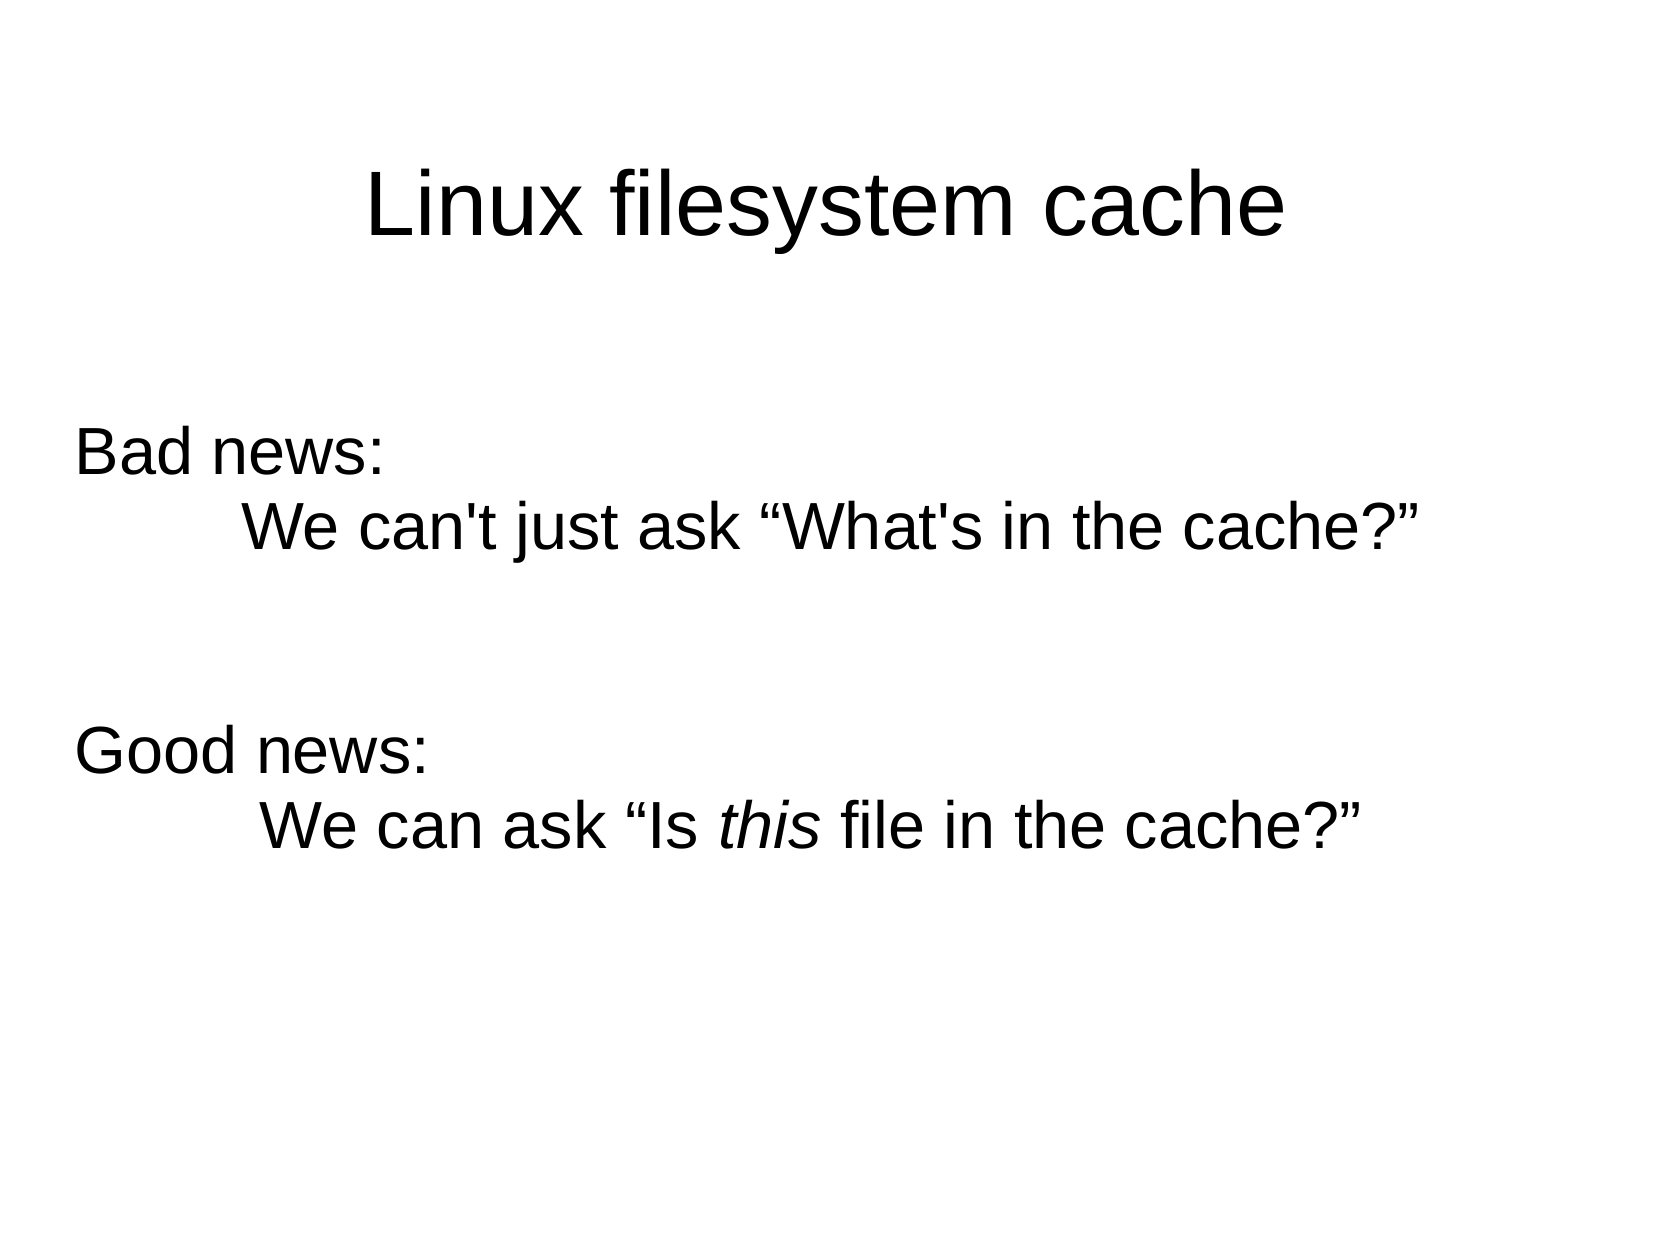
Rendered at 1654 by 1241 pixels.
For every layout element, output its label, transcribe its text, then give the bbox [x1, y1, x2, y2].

title Linux filesystem cache [82, 49, 1571, 257]
text_box Bad news: We can't just ask “What's in the cache?” Good news: We can ask “Is this file in the cache?” [60, 406, 1437, 871]
